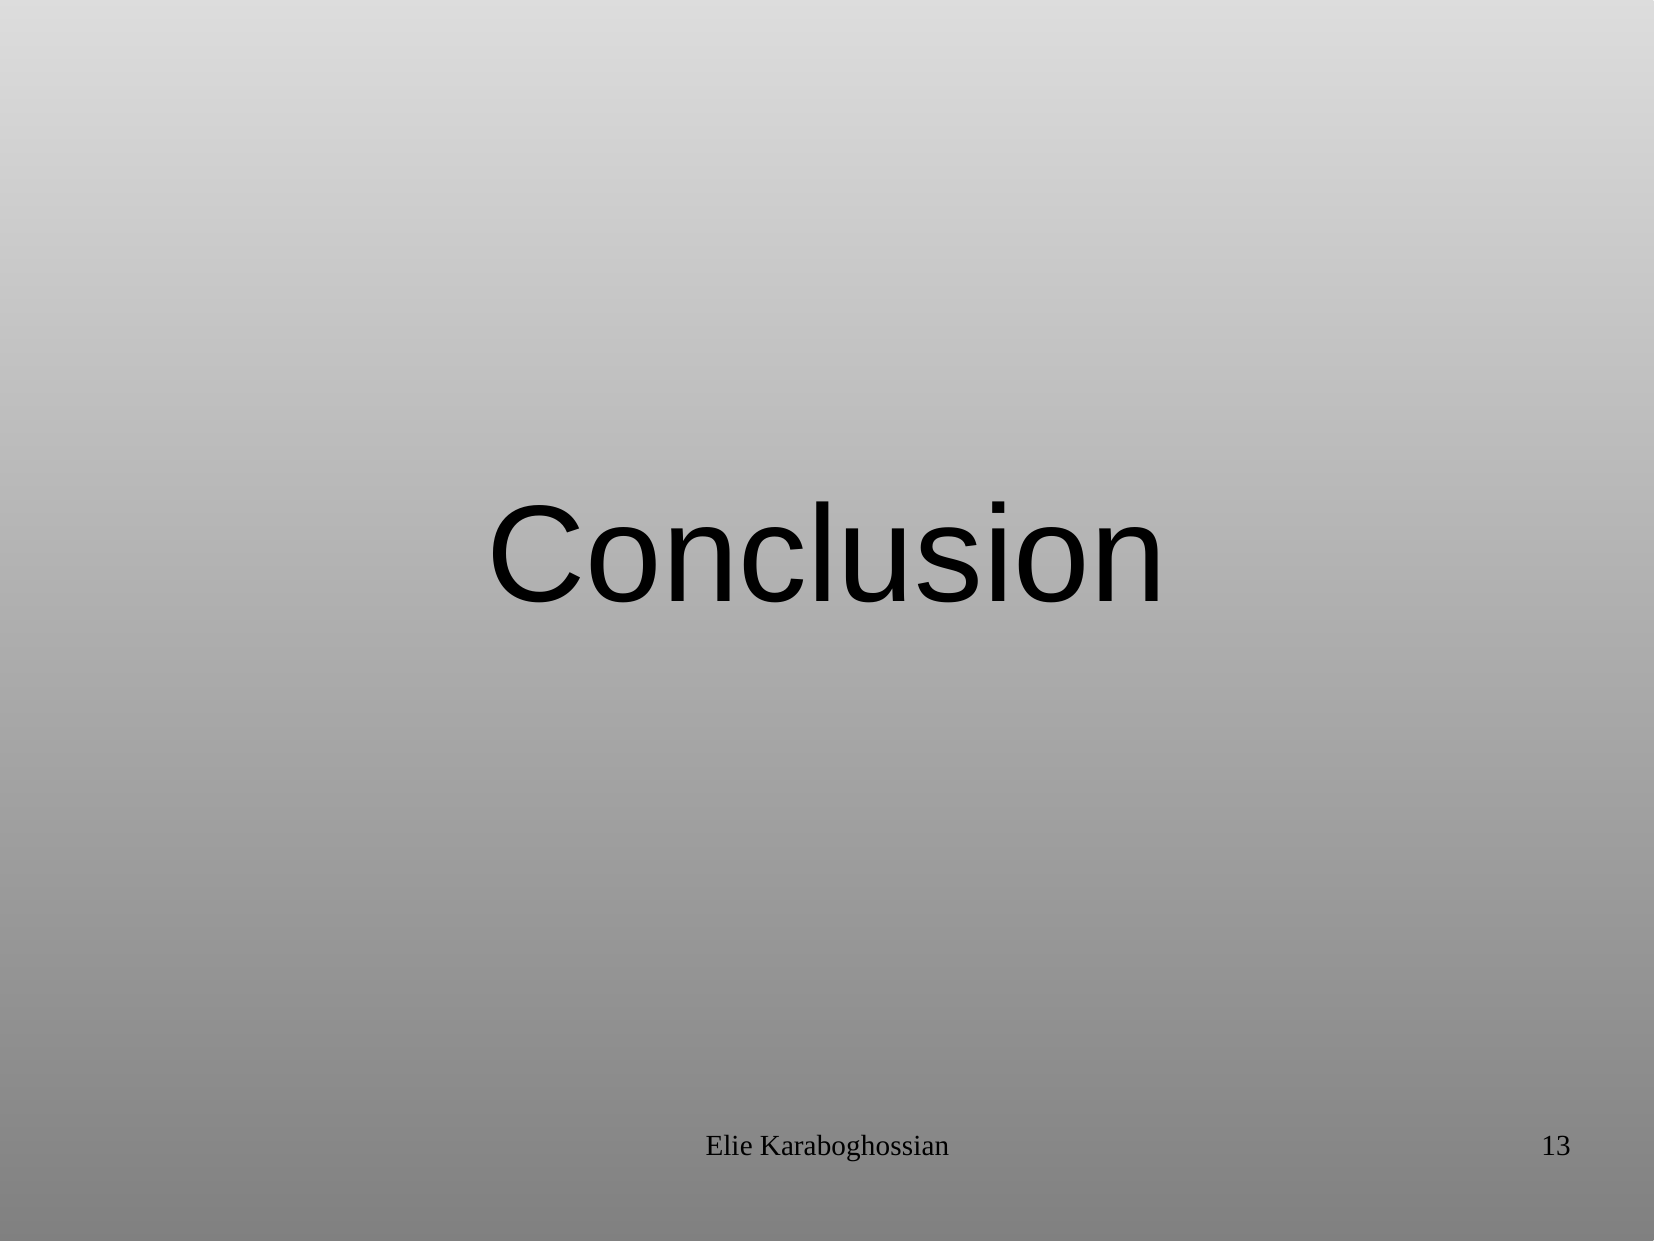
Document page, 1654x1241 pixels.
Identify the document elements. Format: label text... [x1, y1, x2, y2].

title Conclusion [82, 450, 1571, 658]
